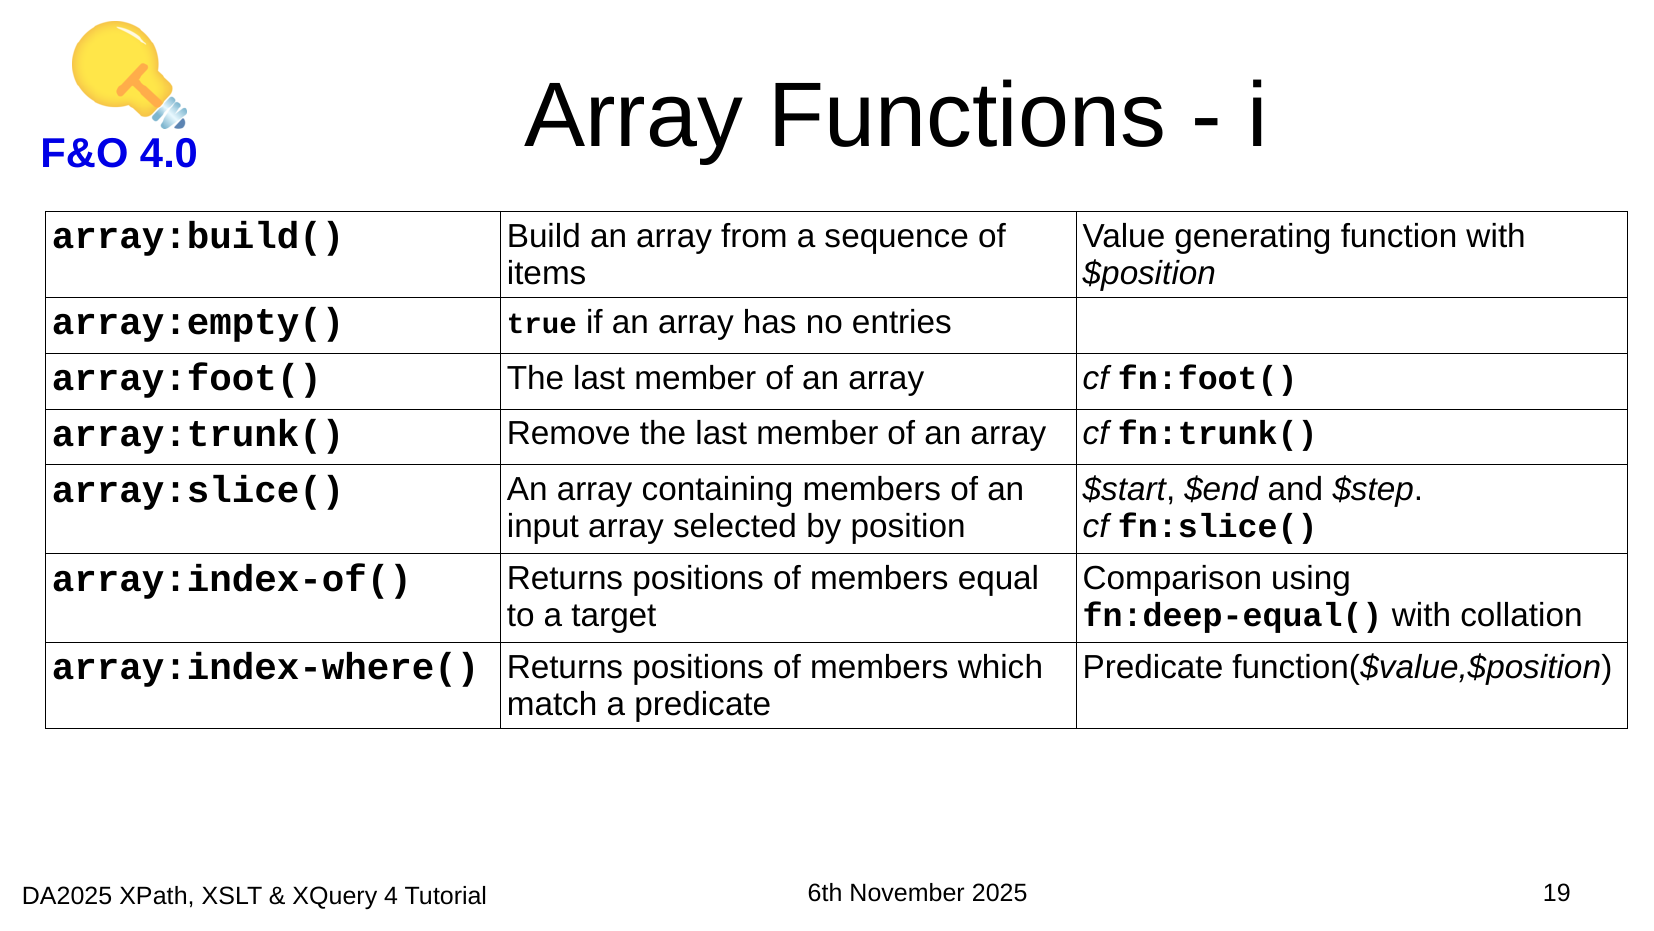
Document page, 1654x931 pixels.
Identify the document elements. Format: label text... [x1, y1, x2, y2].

table_cell $start, $end and $step. cf fn:slice() [1077, 465, 1627, 553]
table_cell array:index-of() [46, 554, 500, 642]
table_cell array:trunk() [46, 410, 500, 464]
table_cell Comparison using fn:deep-equal() with collation [1077, 554, 1627, 642]
table_cell Returns positions of members which match a predicate [501, 643, 1076, 728]
table_cell Predicate function($value,$position) [1077, 643, 1627, 728]
table_cell array:empty() [46, 298, 500, 353]
table_cell true if an array has no entries [501, 298, 1076, 353]
table_header array:build() [46, 212, 500, 297]
table_cell [1077, 298, 1627, 353]
table_cell array:slice() [46, 465, 500, 553]
table_cell cf fn:foot() [1077, 354, 1627, 409]
picture [72, 21, 187, 129]
table_header Build an array from a sequence of items [501, 212, 1076, 297]
table_cell array:index-where() [46, 643, 500, 728]
table_header Value generating function with $position [1077, 212, 1627, 297]
table_cell cf fn:trunk() [1077, 410, 1627, 464]
table_cell An array containing members of an input array selected by position [501, 465, 1076, 553]
table_cell Returns positions of members equal to a target [501, 554, 1076, 642]
table_cell Remove the last member of an array [501, 410, 1076, 464]
table_cell The last member of an array [501, 354, 1076, 409]
table_cell array:foot() [46, 354, 500, 409]
title Array Functions - i [222, 37, 1571, 193]
